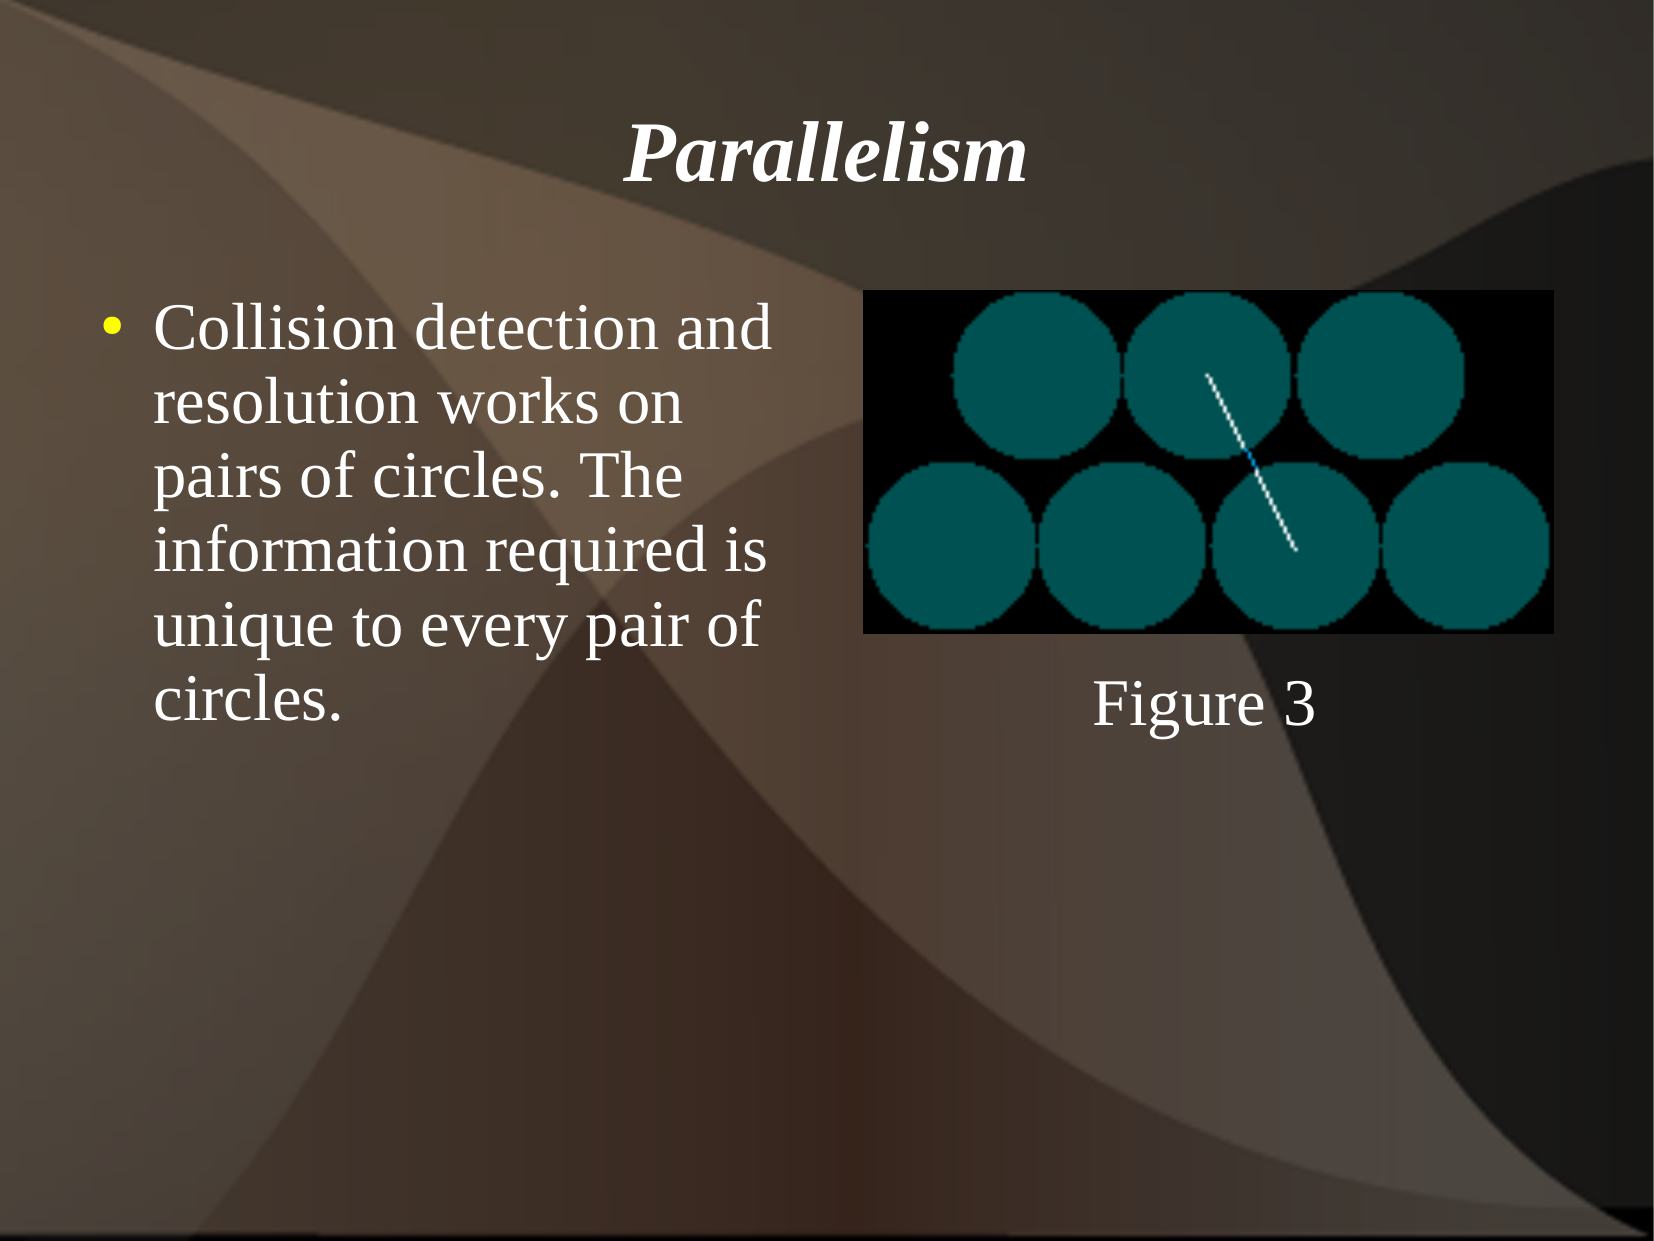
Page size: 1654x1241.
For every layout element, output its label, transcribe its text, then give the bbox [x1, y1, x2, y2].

list Figure 3 [956, 665, 1383, 745]
picture [0, 0, 1654, 1241]
list Collision detection and resolution works on pairs of circles. The information required is unique to every pair of circles. [82, 290, 809, 1010]
title Parallelism [82, 49, 1571, 257]
